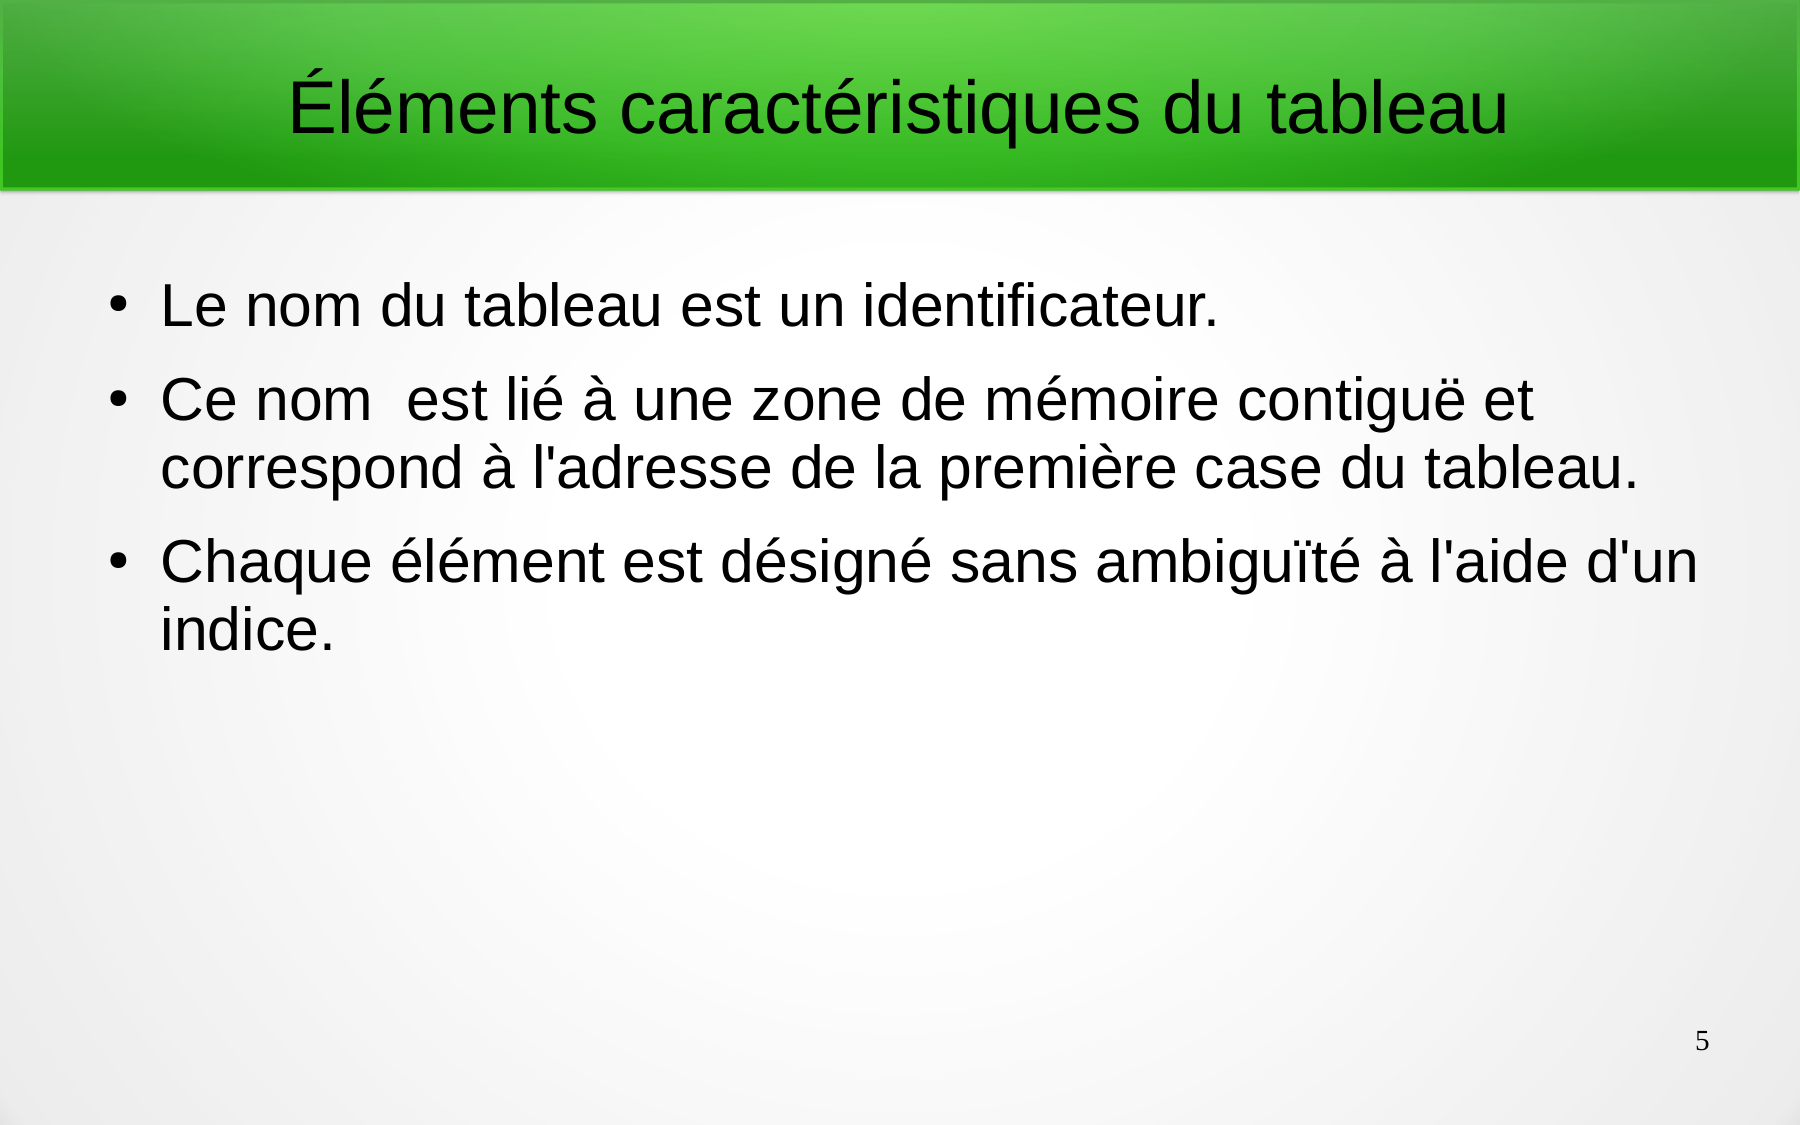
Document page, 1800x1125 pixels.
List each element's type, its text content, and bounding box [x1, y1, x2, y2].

title Éléments caractéristiques du tableau [90, 42, 1711, 172]
list Le nom du tableau est un identificateur. Ce nom est lié à une zone de mémoire contiguë et correspond à l'adresse de la première case du tableau. Chaque élément est désigné sans ambiguïté à l'aide d'un indice. [90, 271, 1711, 924]
